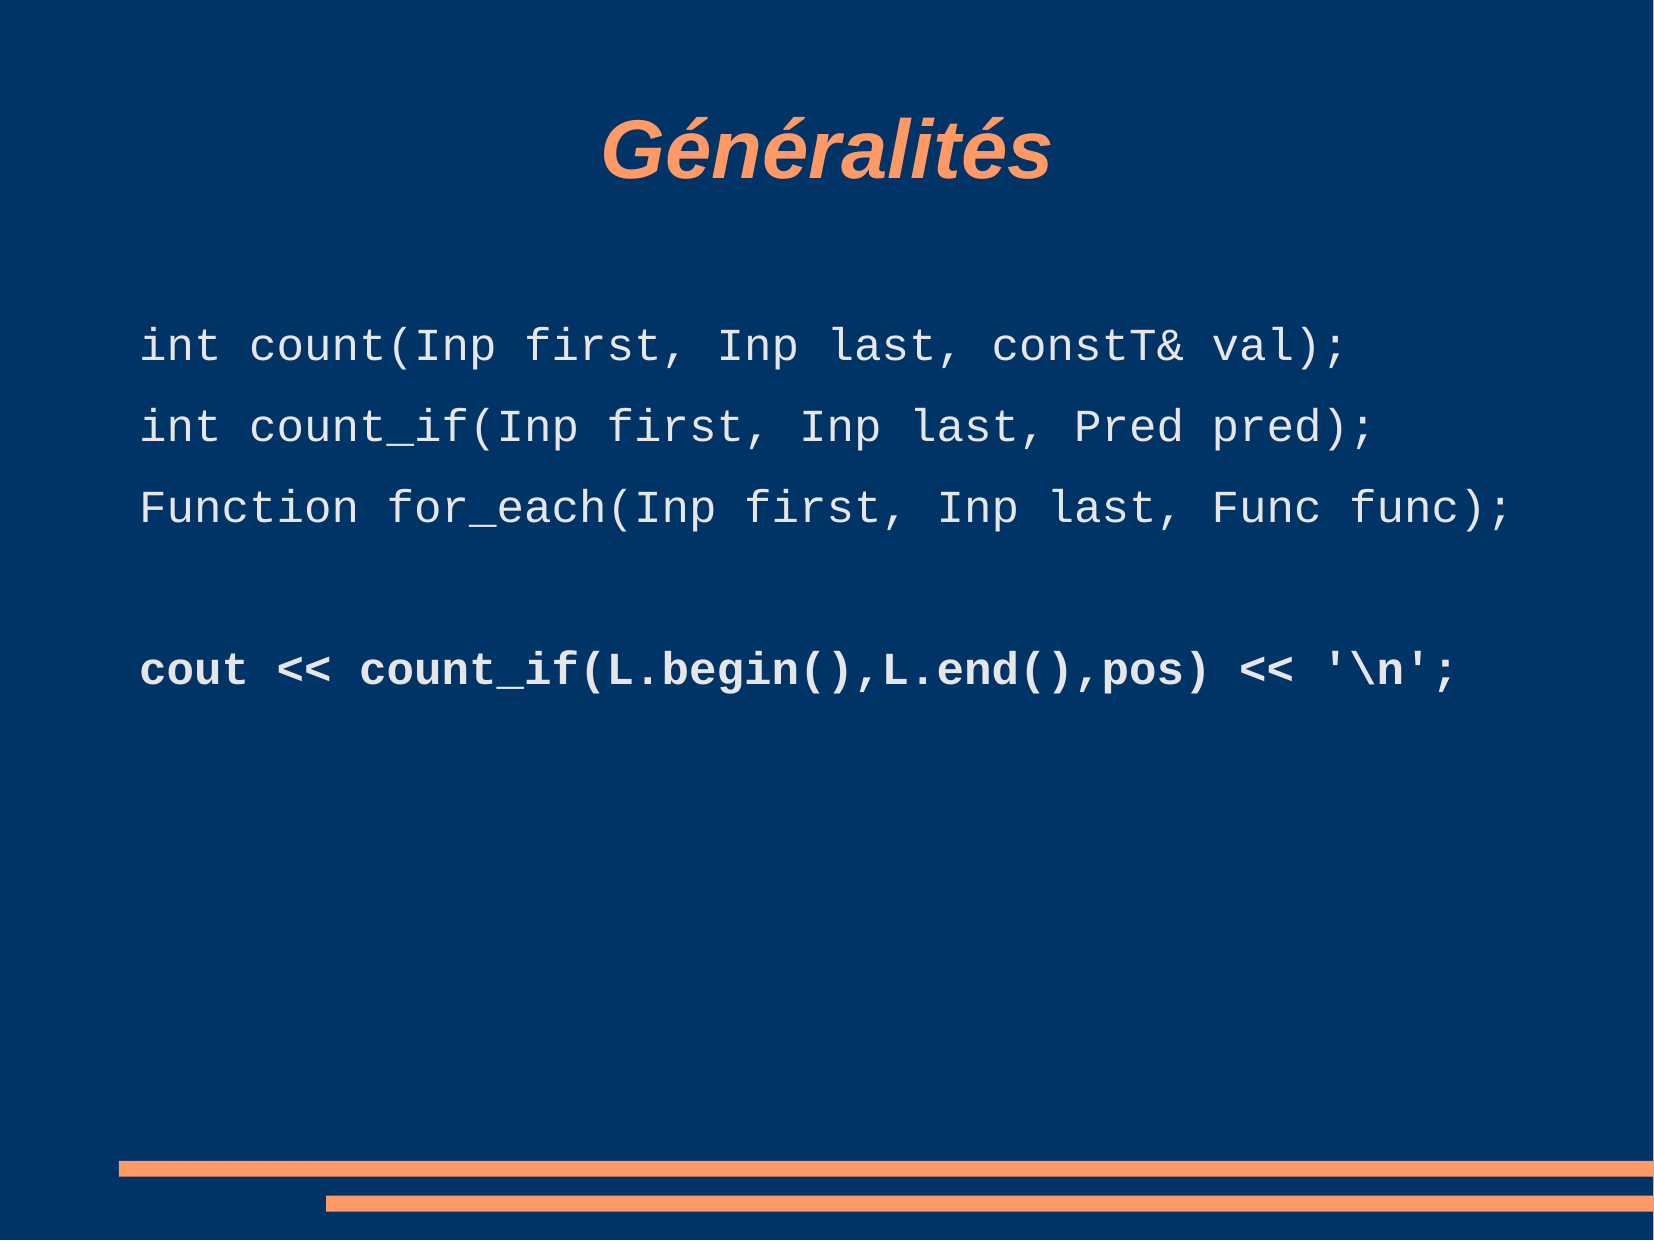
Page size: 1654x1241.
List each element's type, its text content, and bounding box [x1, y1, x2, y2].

title Généralités [121, 46, 1534, 254]
list int count(Inp first, Inp last, constT& val); int count_if(Inp first, Inp last, Pred pred); Function for_each(Inp first, Inp last, Func func); cout << count_if(L.begin(),L.end(),pos) << '\n'; [121, 322, 1561, 1132]
